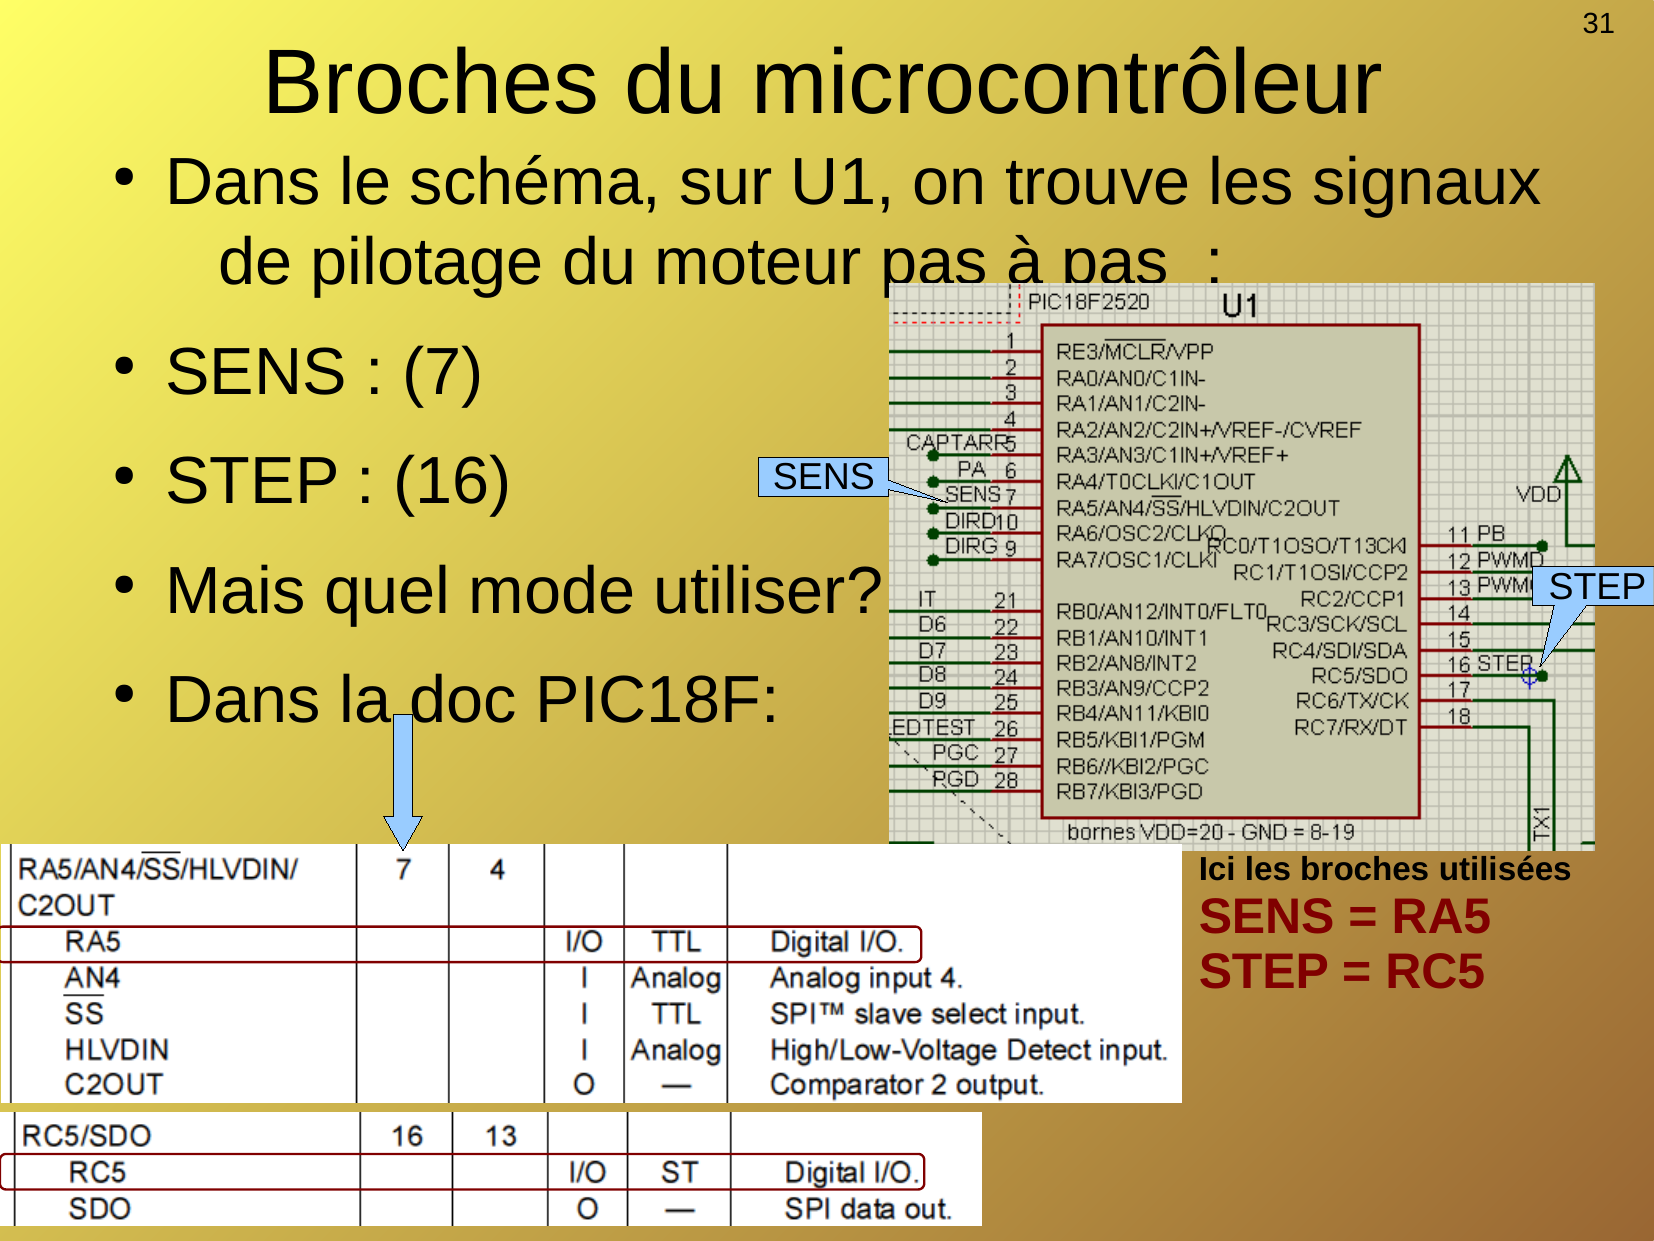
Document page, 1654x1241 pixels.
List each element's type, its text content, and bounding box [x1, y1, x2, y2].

text_box Ici les broches utilisées SENS = RA5 STEP = RC5 [1184, 843, 1592, 1014]
text_box STEP [1532, 566, 1654, 667]
title Broches du microcontrôleur [79, 21, 1568, 125]
text_box SENS [758, 457, 948, 503]
text_box <numéro> [1567, 0, 1654, 48]
text_box [383, 714, 423, 851]
picture [1, 928, 920, 960]
picture [0, 1112, 982, 1226]
picture [2, 1156, 923, 1188]
list Dans le schéma, sur U1, on trouve les signaux de pilotage du moteur pas à pas : SENS : (7) STEP : (16) Mais quel mode utiliser? Dans la doc PIC18F: [76, 138, 1565, 844]
picture [1, 283, 1595, 1103]
